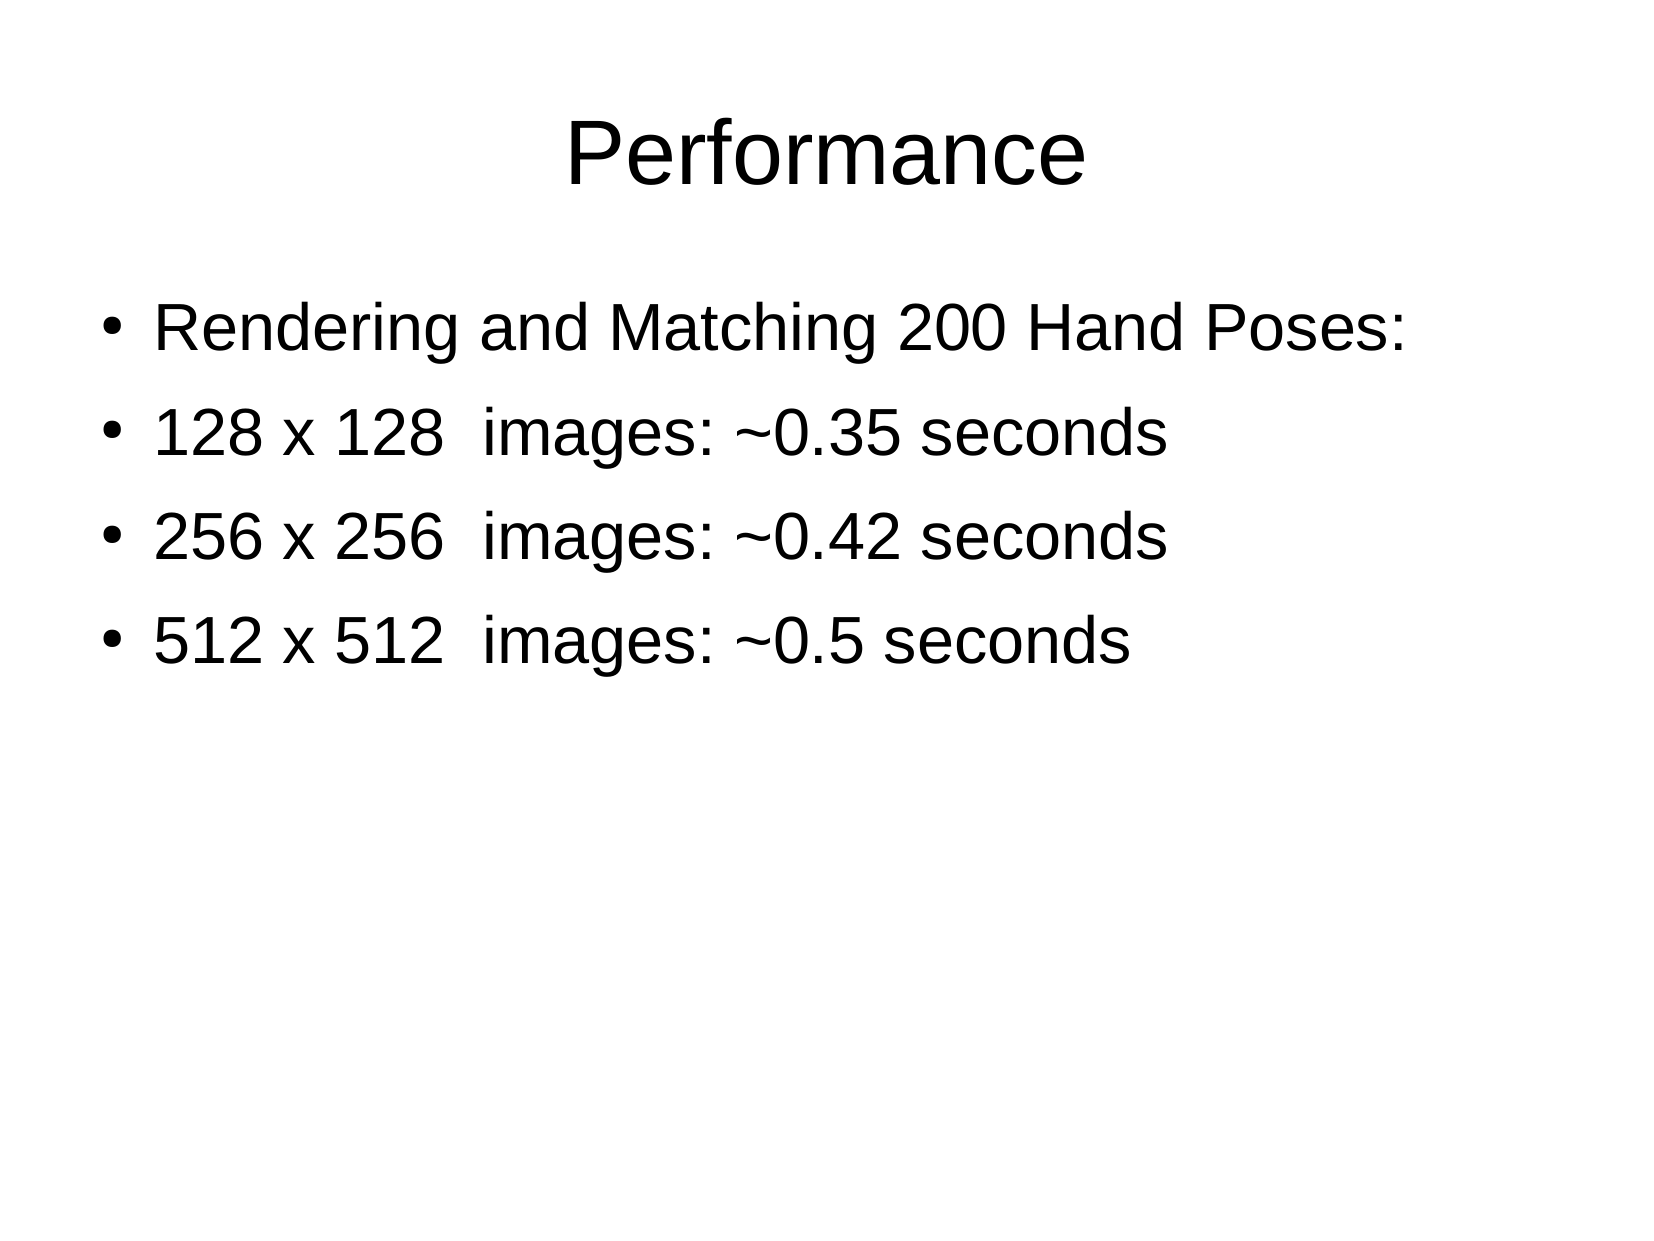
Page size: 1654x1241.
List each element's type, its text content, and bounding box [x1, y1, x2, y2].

title Performance [82, 49, 1571, 257]
list Rendering and Matching 200 Hand Poses: 128 x 128 images: ~0.35 seconds 256 x 256 images: ~0.42 seconds 512 x 512 images: ~0.5 seconds [82, 290, 1538, 1010]
